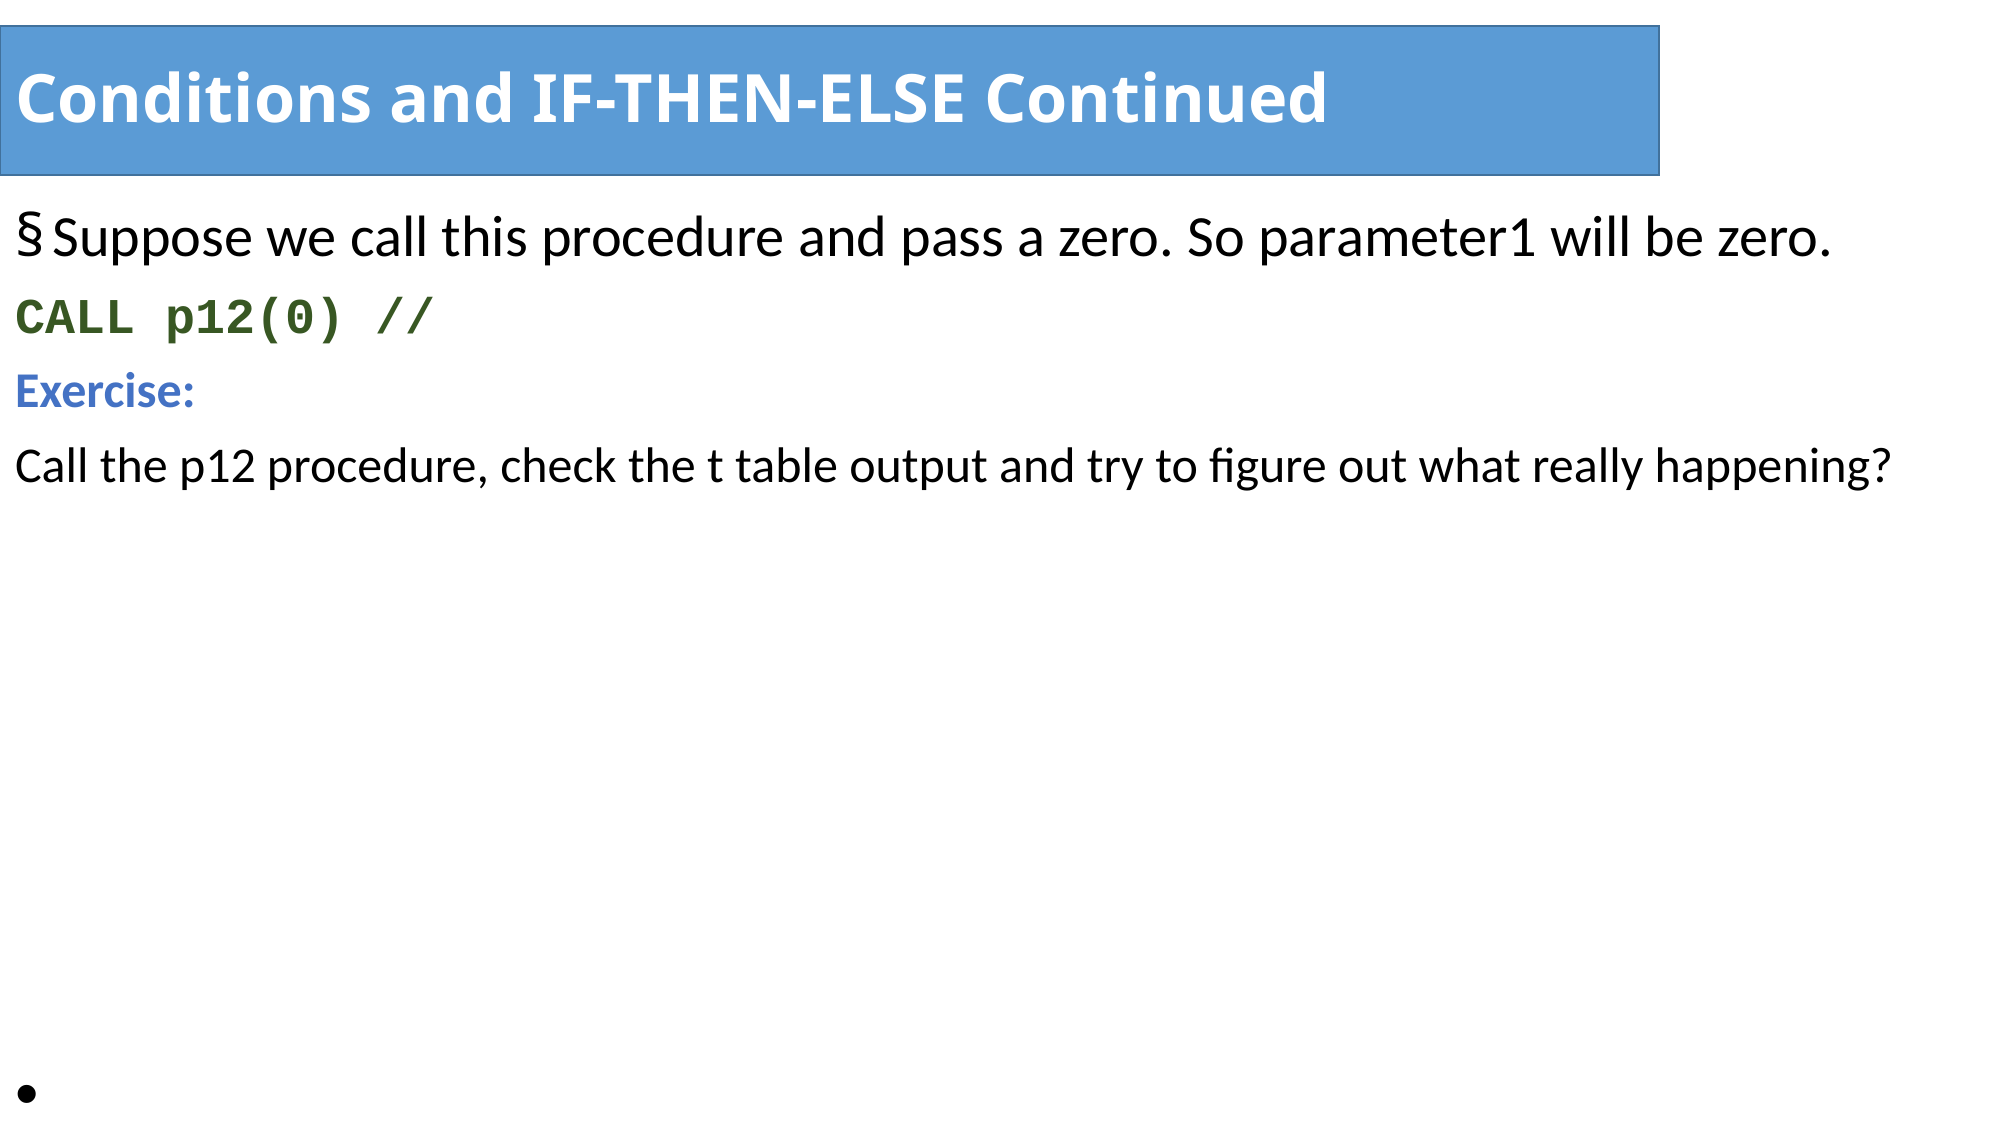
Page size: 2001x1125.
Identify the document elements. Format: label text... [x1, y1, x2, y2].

subtitle Suppose we call this procedure and pass a zero. So parameter1 will be zero. CALL p12(0) // Exercise: Call the p12 procedure, check the t table output and try to figure out what really happening? [0, 198, 1964, 1051]
title Conditions and IF­-THEN­-ELSE Continued [0, 26, 1659, 176]
